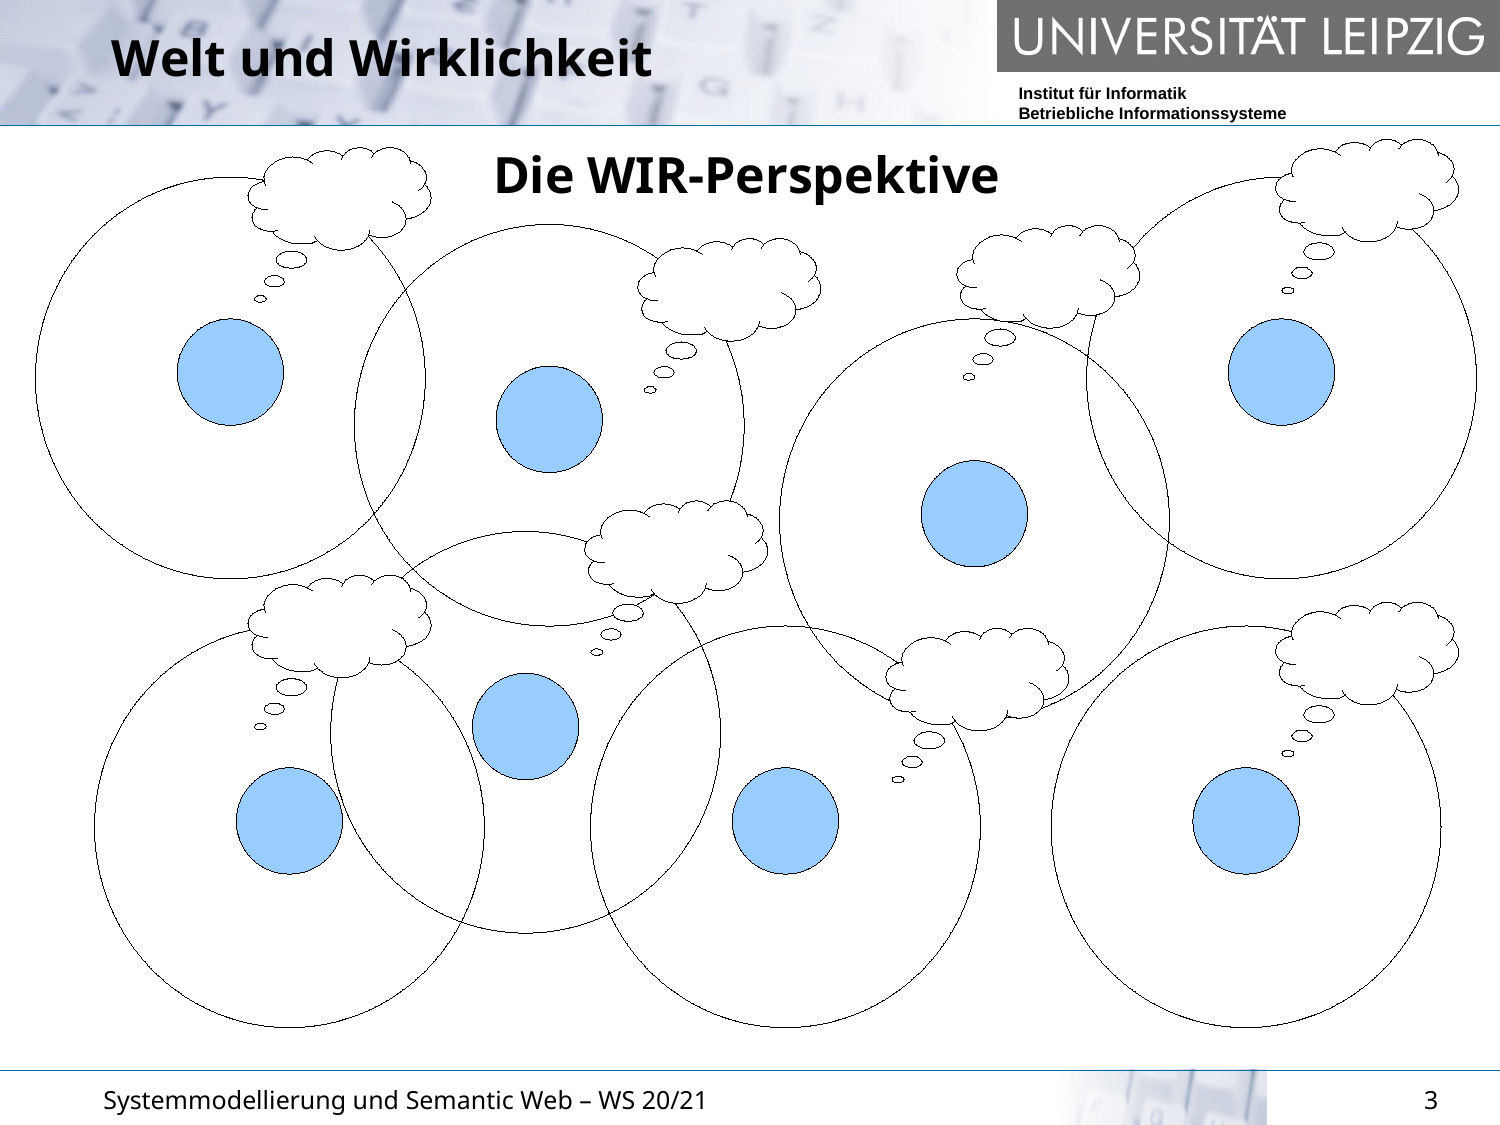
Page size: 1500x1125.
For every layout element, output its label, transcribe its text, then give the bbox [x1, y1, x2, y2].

text_box [956, 225, 1140, 329]
text_box [637, 238, 821, 342]
text_box [1303, 705, 1335, 723]
text_box [1303, 242, 1335, 260]
text_box [612, 604, 644, 622]
text_box [1281, 750, 1294, 757]
text_box [276, 251, 307, 269]
text_box [913, 731, 945, 749]
text_box [254, 723, 267, 730]
text_box [901, 756, 923, 768]
text_box [264, 703, 285, 715]
text_box [600, 628, 622, 641]
text_box [254, 295, 267, 303]
text_box [644, 386, 657, 394]
text_box [885, 628, 1069, 731]
text_box [1291, 730, 1313, 742]
text_box [1192, 767, 1300, 875]
text_box [732, 767, 839, 875]
text_box [247, 575, 432, 678]
text_box [590, 648, 603, 656]
text_box [472, 673, 579, 780]
text_box [584, 500, 768, 604]
text_box [984, 328, 1016, 347]
text_box [653, 366, 675, 378]
text_box [1275, 602, 1459, 705]
picture [1057, 1071, 1267, 1125]
text_box [921, 460, 1028, 567]
text_box [264, 275, 285, 287]
text_box [1228, 318, 1335, 426]
text_box [963, 373, 975, 381]
text_box [1291, 267, 1313, 279]
text_box Die WIR-Perspektive [478, 135, 1111, 211]
text_box [972, 353, 994, 365]
text_box [1281, 287, 1294, 294]
text_box [892, 776, 905, 783]
text_box [247, 147, 432, 251]
text_box [276, 678, 307, 696]
text_box [665, 341, 697, 360]
picture [0, 0, 1500, 125]
text_box Welt und Wirklichkeit [97, 18, 669, 94]
text_box [177, 318, 284, 426]
text_box [496, 366, 603, 473]
text_box [236, 767, 343, 875]
text_box [1275, 139, 1459, 242]
